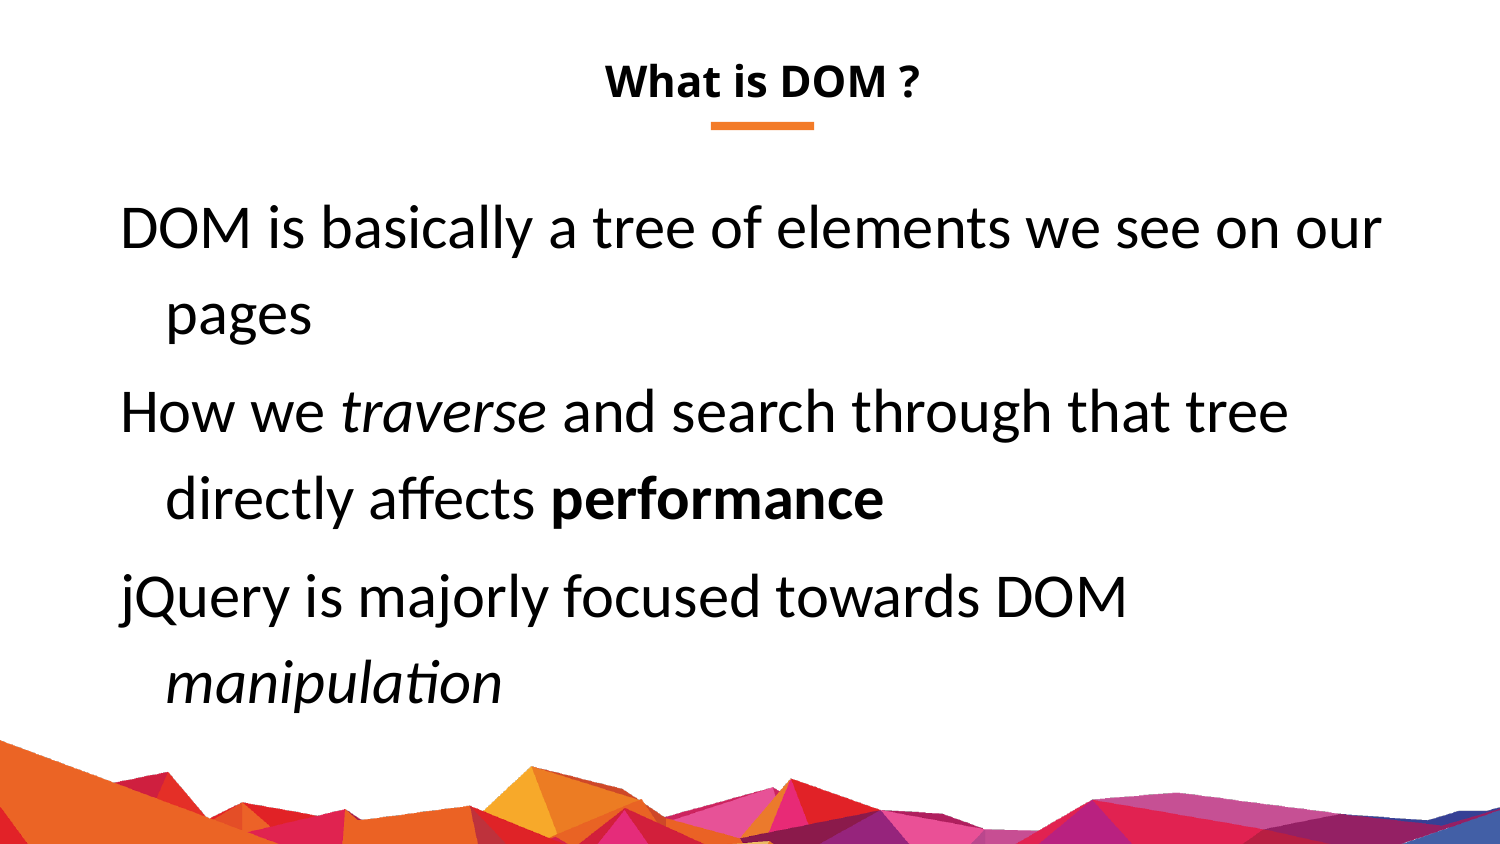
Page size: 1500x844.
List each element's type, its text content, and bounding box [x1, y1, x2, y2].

title What is DOM ? [94, 39, 1431, 110]
picture [0, 740, 1500, 844]
text_box DOM is basically a tree of elements we see on our pages How we traverse and search through that tree directly affects performance jQuery is majorly focused towards DOM manipulation [75, 159, 1426, 816]
